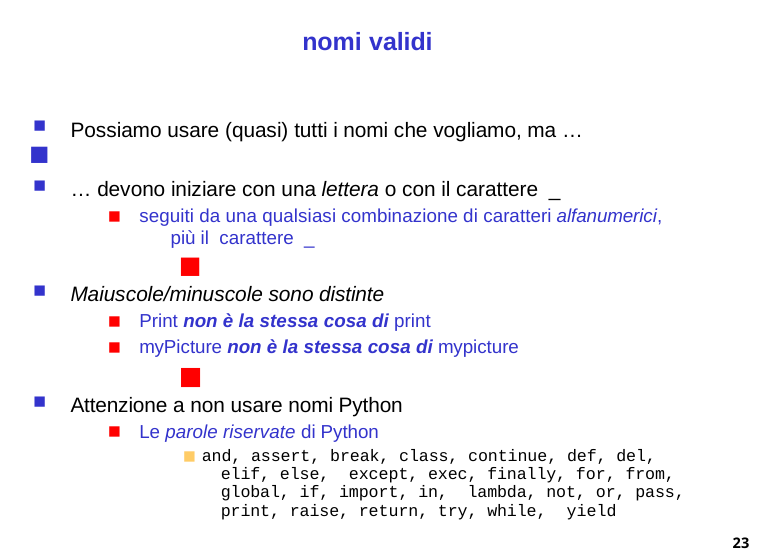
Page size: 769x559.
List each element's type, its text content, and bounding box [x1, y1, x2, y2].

title nomi validi [300, 23, 436, 58]
text_box Possiamo usare (quasi) tutti i nomi che vogliamo, ma … … devono iniziare con una lettera o con il carattere _ seguiti da una qualsiasi combinazione di caratteri alfanumerici, più il carattere _ Maiuscole/minuscole sono distinte Print non è la stessa cosa di print myPicture non è la stessa cosa di mypicture Attenzione a non usare nomi Python Le parole riservate di Python and, assert, break, class, continue, def, del, elif, else, except, exec, finally, for, from, global, if, import, in, lambda, not, or, pass, print, raise, return, try, while, yield 23 [29, 114, 751, 543]
